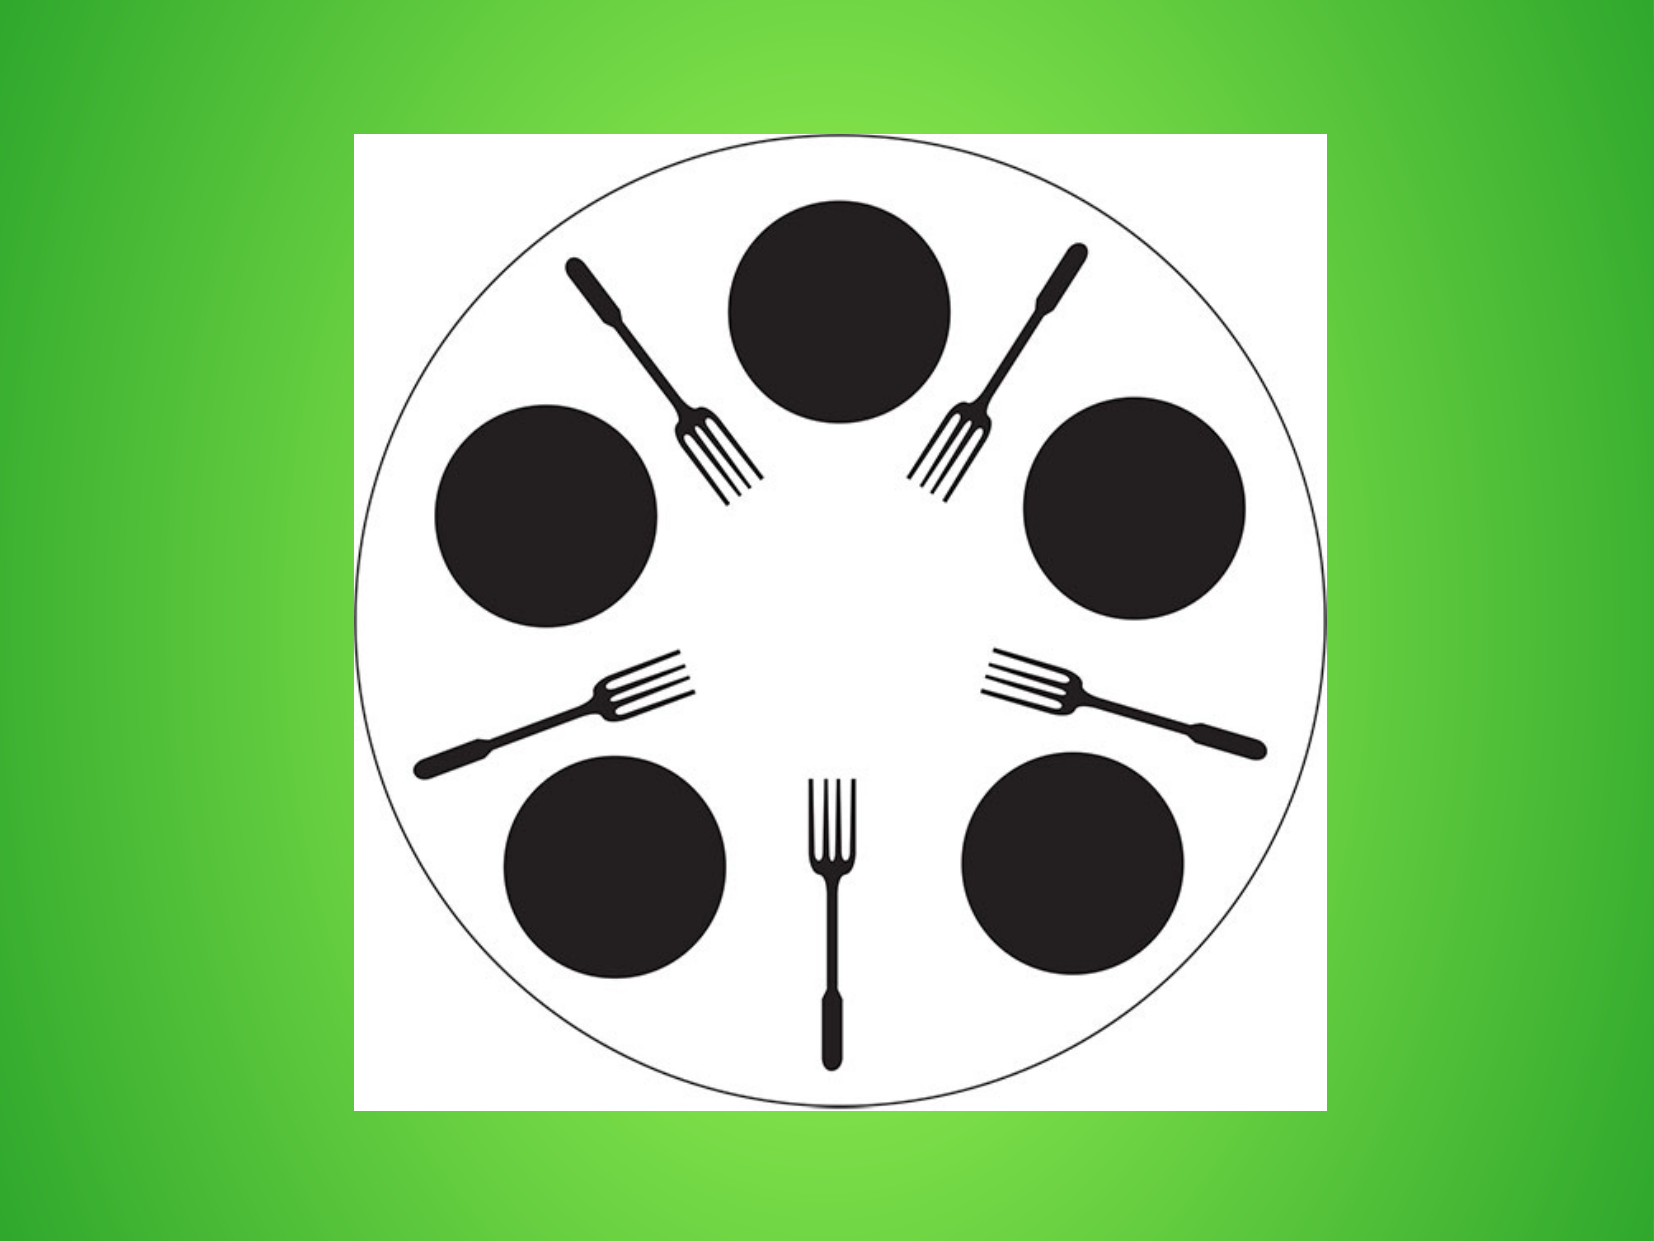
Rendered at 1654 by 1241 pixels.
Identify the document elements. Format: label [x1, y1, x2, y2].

picture [354, 134, 1327, 1111]
